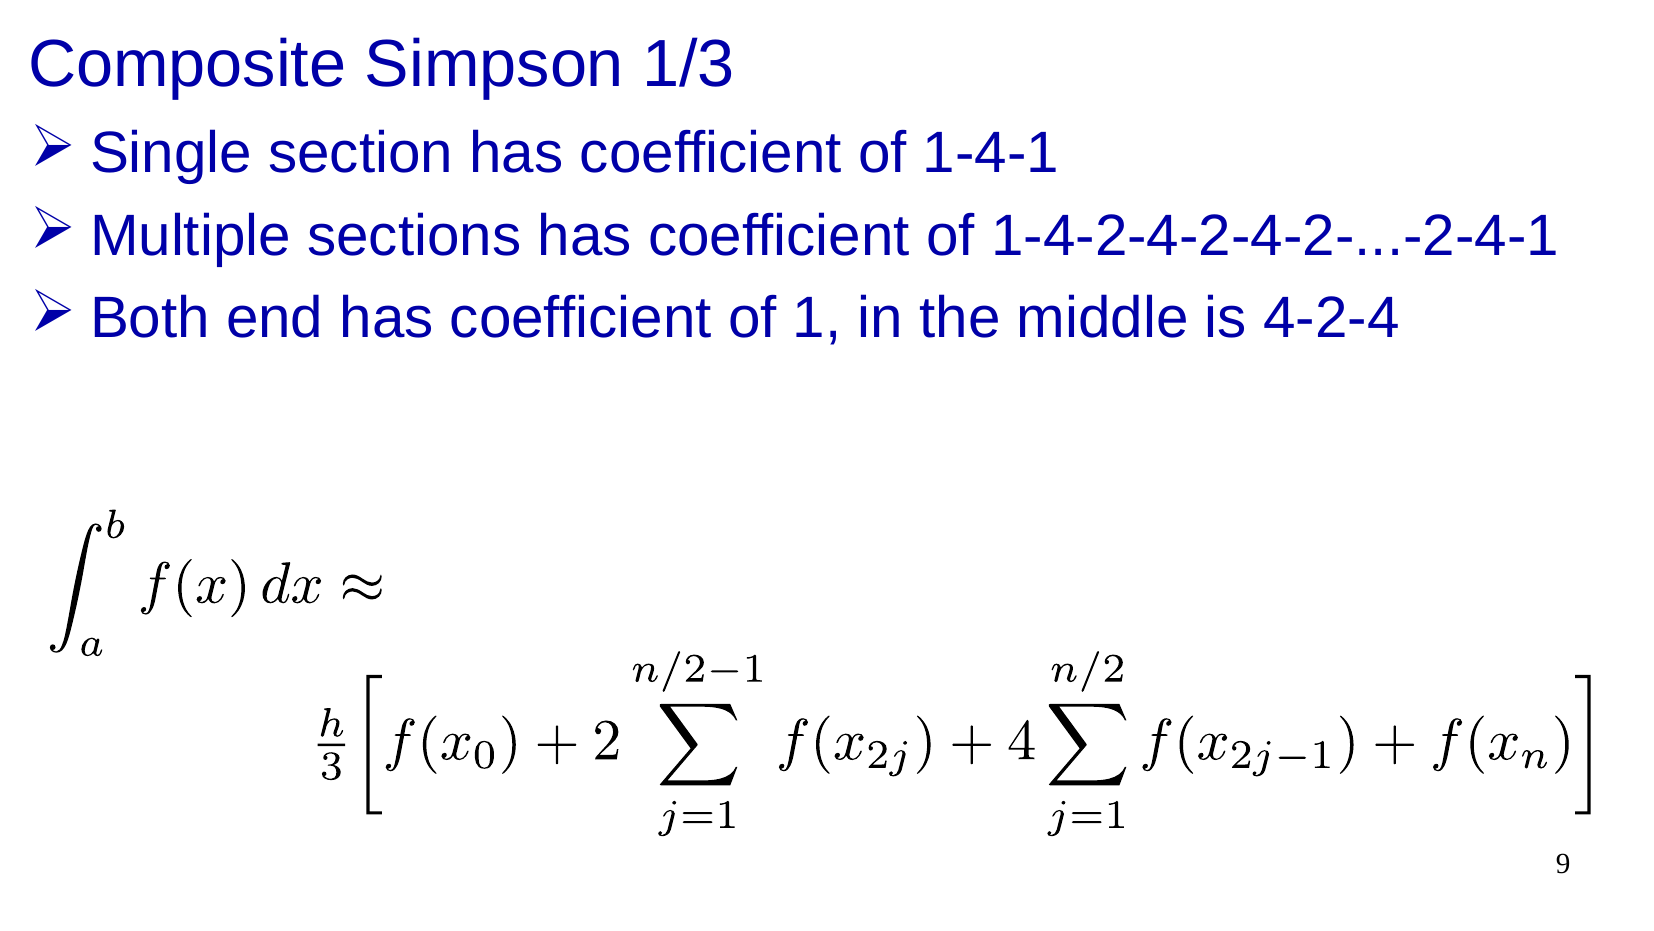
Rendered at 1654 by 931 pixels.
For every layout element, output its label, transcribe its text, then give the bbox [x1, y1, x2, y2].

text_box [46, 509, 1606, 837]
list Single section has coefficient of 1-4-1 Multiple sections has coefficient of 1-4-2-4-2-4-2-...-2-4-1 Both end has coefficient of 1, in the middle is 4-2-4 [30, 120, 1645, 916]
title Composite Simpson 1/3 [28, 21, 1626, 106]
